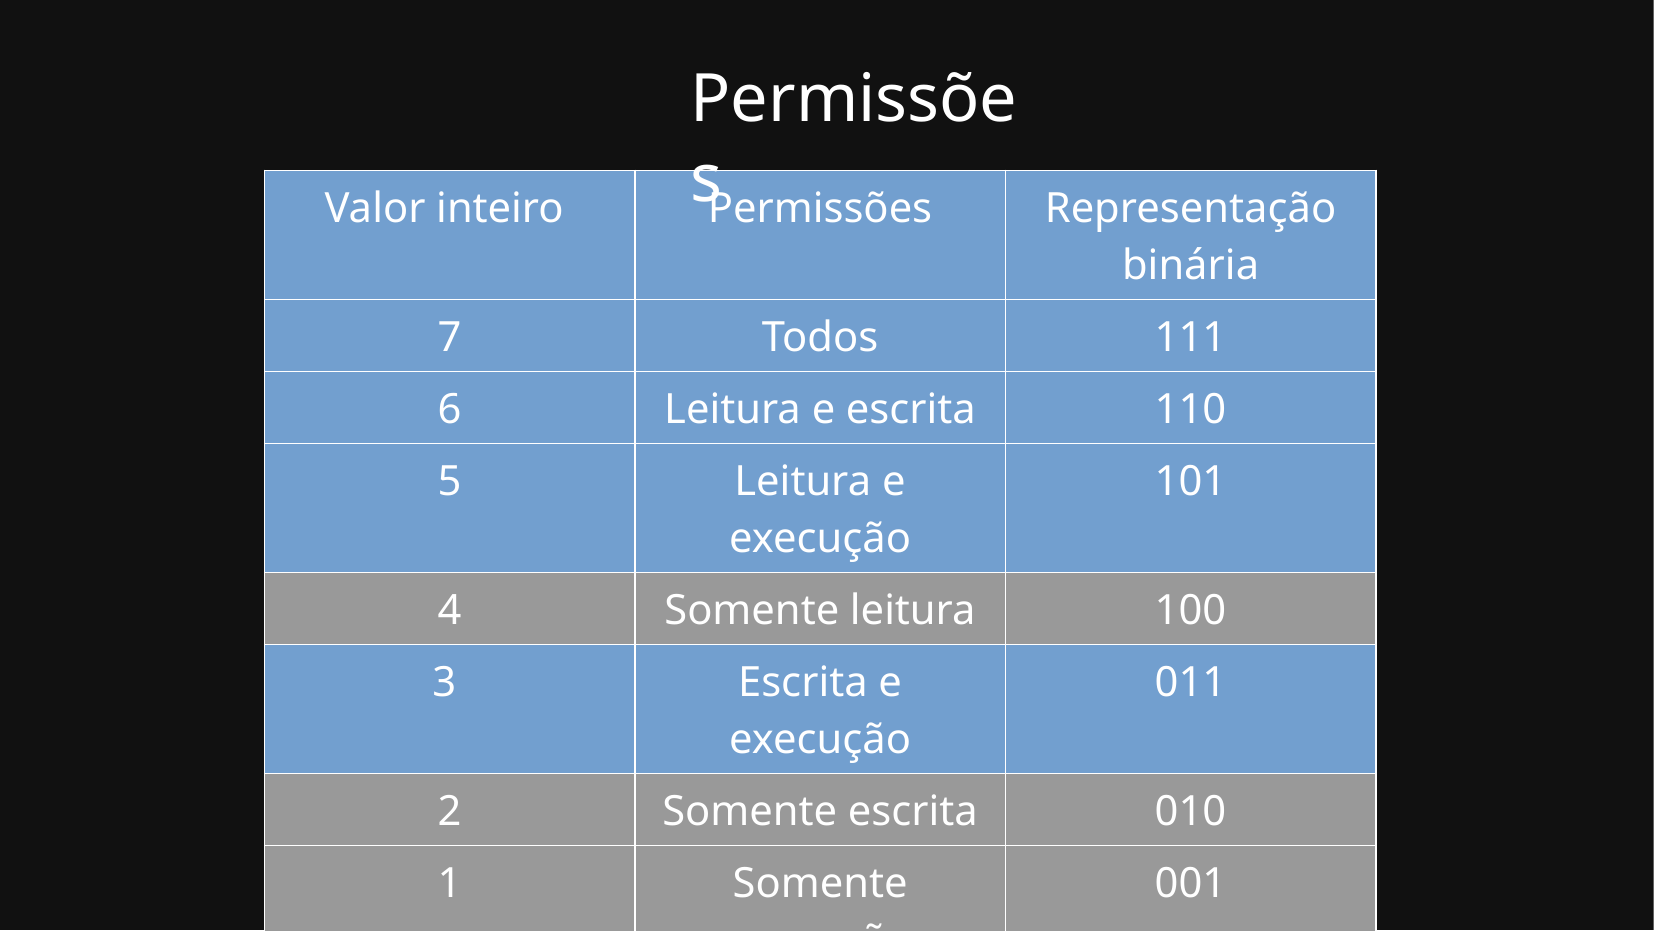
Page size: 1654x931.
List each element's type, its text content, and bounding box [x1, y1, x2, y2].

table_cell 3 [265, 645, 634, 773]
table_cell 111 [1006, 300, 1375, 371]
table_cell Leitura e escrita [636, 372, 1005, 443]
table_cell 1 [265, 846, 634, 931]
table_cell 6 [265, 372, 634, 443]
table_cell Somente execução [636, 846, 1005, 931]
table_cell Leitura e execução [636, 444, 1005, 572]
table_cell 2 [265, 774, 634, 845]
table_cell 101 [1006, 444, 1375, 572]
table_cell Somente escrita [636, 774, 1005, 845]
table_cell 5 [265, 444, 634, 572]
table_cell 4 [265, 573, 634, 644]
text_box Permissões [675, 47, 1056, 153]
table_cell 7 [265, 300, 634, 371]
table_cell 110 [1006, 372, 1375, 443]
table_cell 010 [1006, 774, 1375, 845]
table_cell 001 [1006, 846, 1375, 931]
table_header Permissões [636, 171, 1005, 299]
table_cell 100 [1006, 573, 1375, 644]
table_cell Todos [636, 300, 1005, 371]
table_cell 011 [1006, 645, 1375, 773]
table_header Representação binária [1006, 171, 1375, 299]
table_header Valor inteiro [265, 171, 634, 299]
table_cell Somente leitura [636, 573, 1005, 644]
table_cell Escrita e execução [636, 645, 1005, 773]
